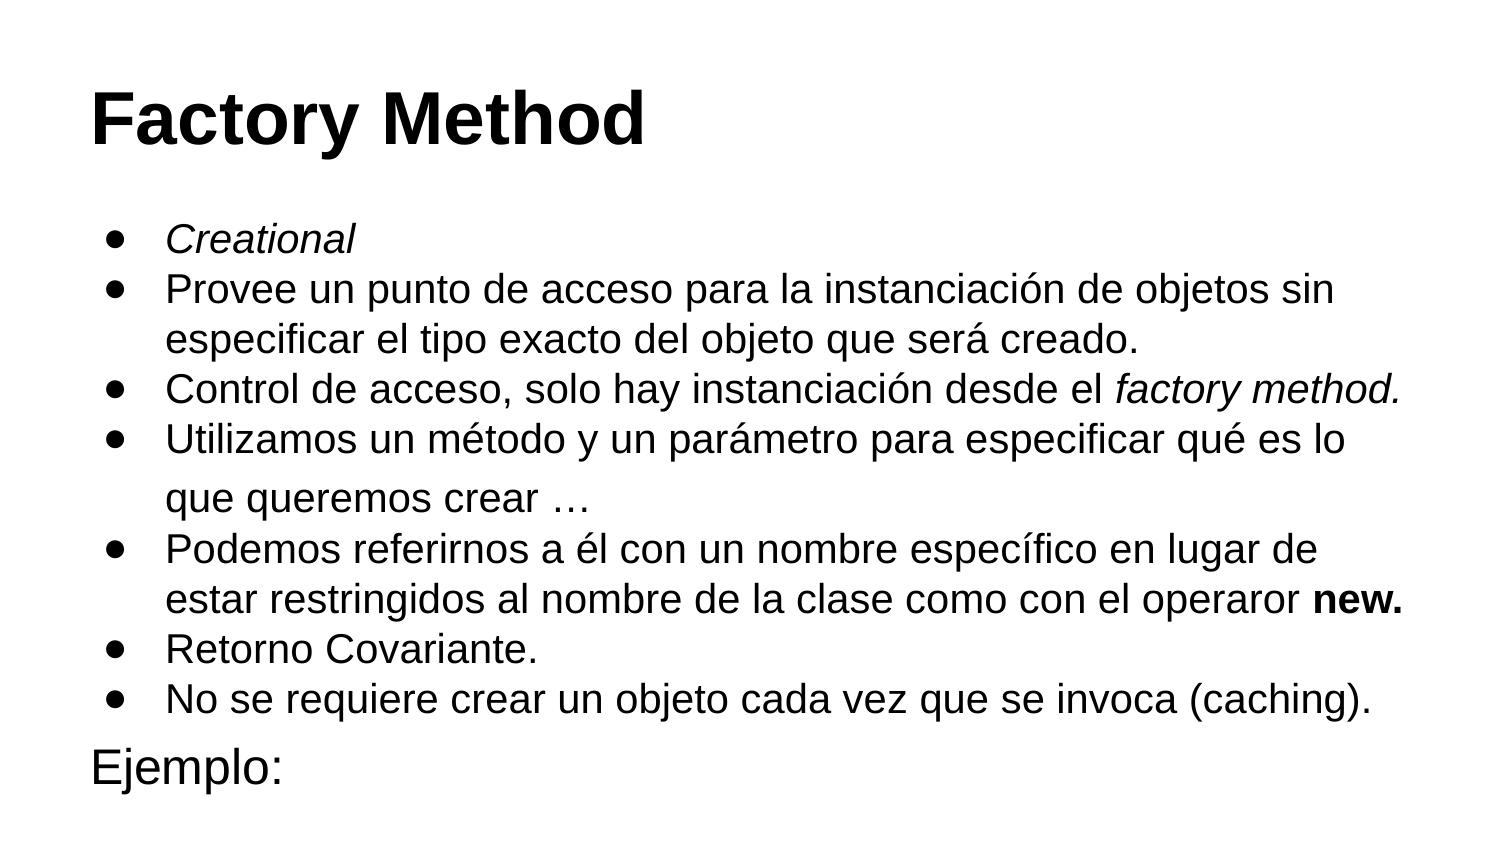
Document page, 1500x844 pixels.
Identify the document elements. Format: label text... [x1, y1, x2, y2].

title Factory Method [75, 33, 1425, 175]
list Creational Provee un punto de acceso para la instanciación de objetos sin especificar el tipo exacto del objeto que será creado. Control de acceso, solo hay instanciación desde el factory method. Utilizamos un método y un parámetro para especificar qué es lo que queremos crear … Podemos referirnos a él con un nombre específico en lugar de estar restringidos al nombre de la clase como con el operaror new. Retorno Covariante. No se requiere crear un objeto cada vez que se invoca (caching). Ejemplo: [75, 196, 1425, 808]
